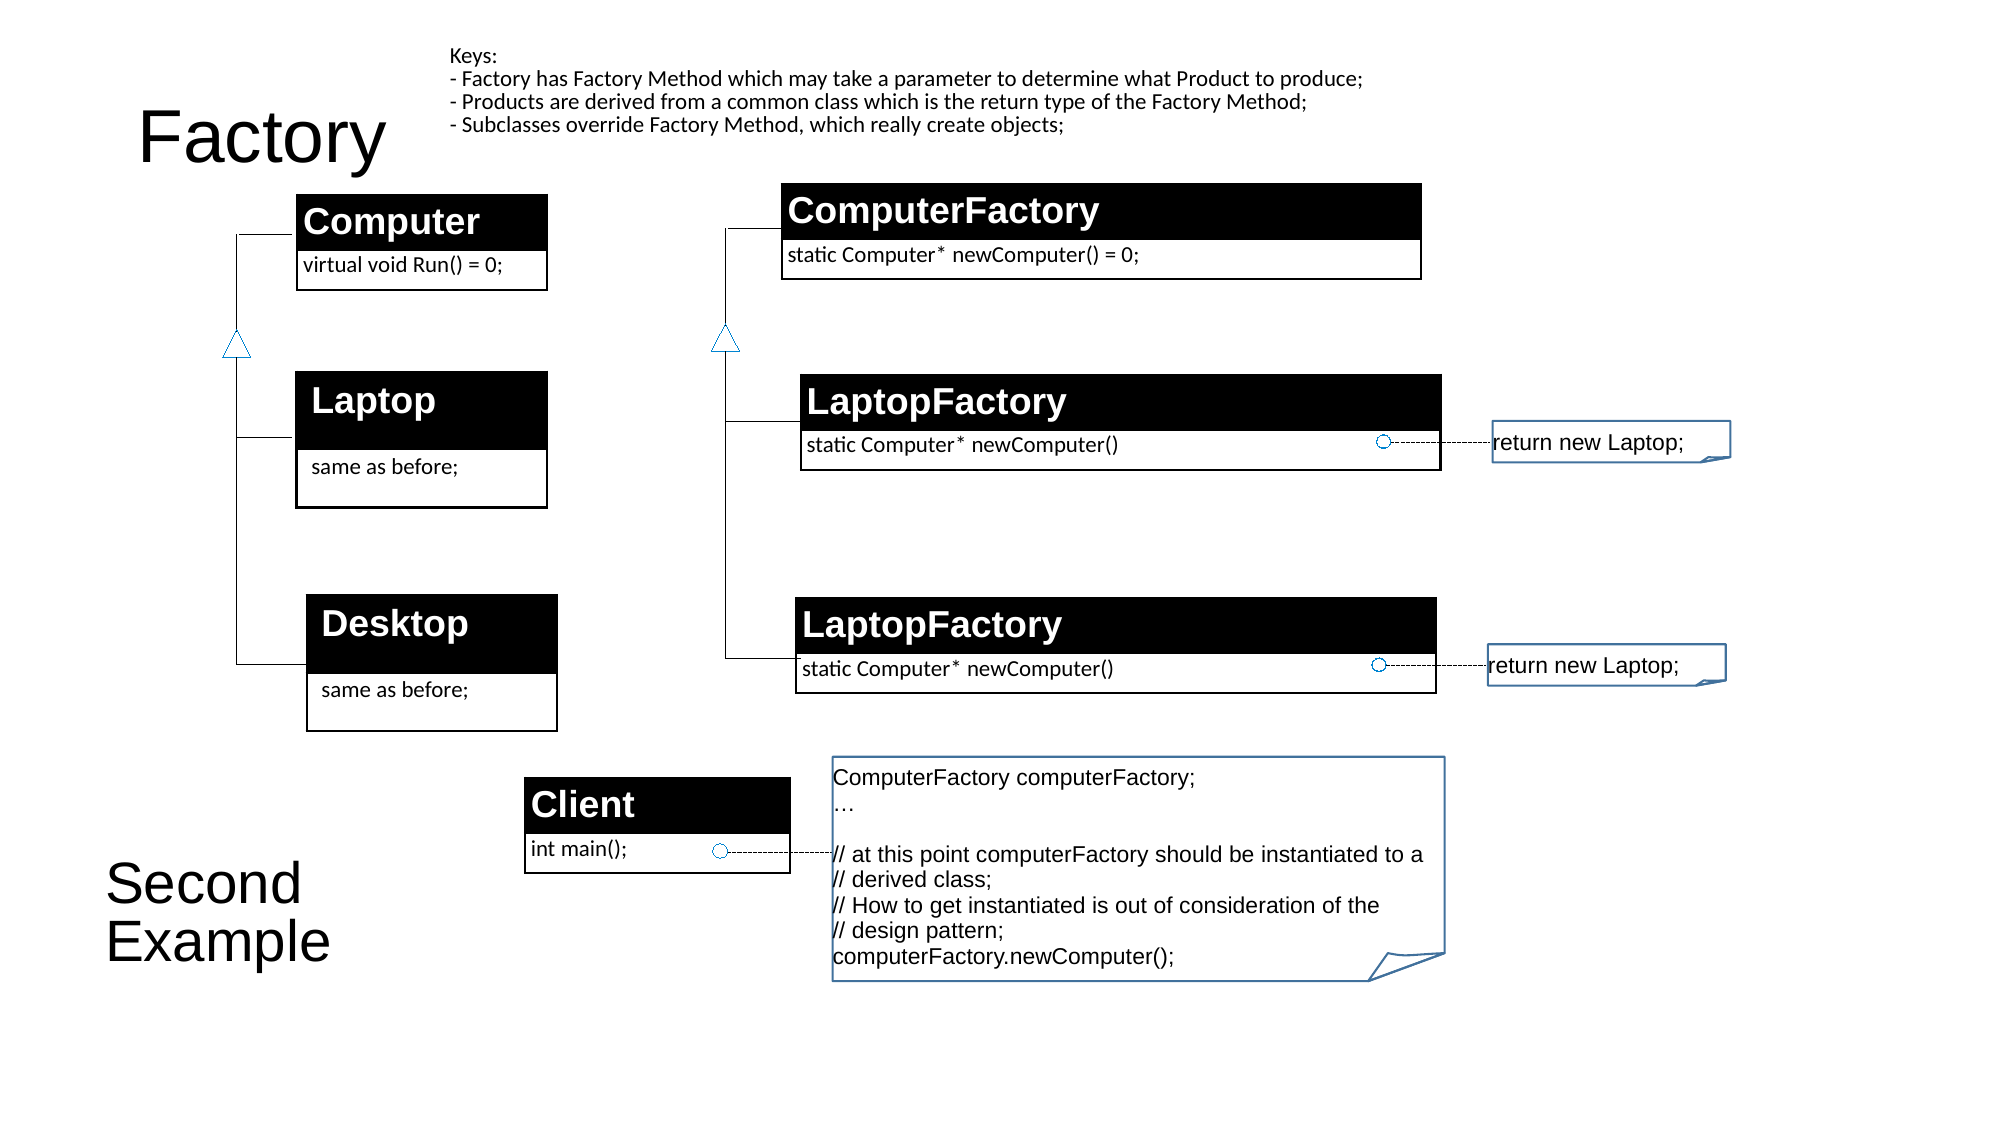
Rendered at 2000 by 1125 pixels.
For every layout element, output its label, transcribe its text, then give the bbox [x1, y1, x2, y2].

table_cell static Computer* newComputer() [797, 654, 1435, 692]
table_header ComputerFactory [783, 185, 1420, 238]
table_cell static Computer* newComputer() [802, 431, 1439, 469]
text_box ComputerFactory computerFactory; … // at this point computerFactory should be instantiated to a // derived class; // How to get instantiated is out of consideration of the // design pattern; computerFactory.newComputer(); [832, 756, 1445, 982]
title Second Example [105, 853, 388, 977]
table_header Desktop [308, 596, 556, 672]
table_cell same as before; [298, 450, 546, 506]
table_header LaptopFactory [802, 376, 1439, 429]
text_box return new Laptop; [1492, 420, 1731, 463]
table_header LaptopFactory [797, 599, 1435, 652]
title Factory [137, 75, 421, 196]
text_box return new Laptop; [1487, 644, 1726, 686]
table_header Laptop [298, 373, 546, 448]
table_cell static Computer* newComputer() = 0; [783, 240, 1420, 278]
table_cell int main(); [526, 834, 789, 872]
text_box Keys: - Factory has Factory Method which may take a parameter to determine what Product to produce; - Products are derived from a common class which is the return type of the Factory Method; - Subclasses override Factory Method, which really create objects; [435, 38, 1546, 196]
table_header Computer [298, 196, 546, 249]
table_cell same as before; [308, 674, 556, 730]
table_cell virtual void Run() = 0; [298, 251, 546, 289]
table_header Client [526, 779, 789, 832]
